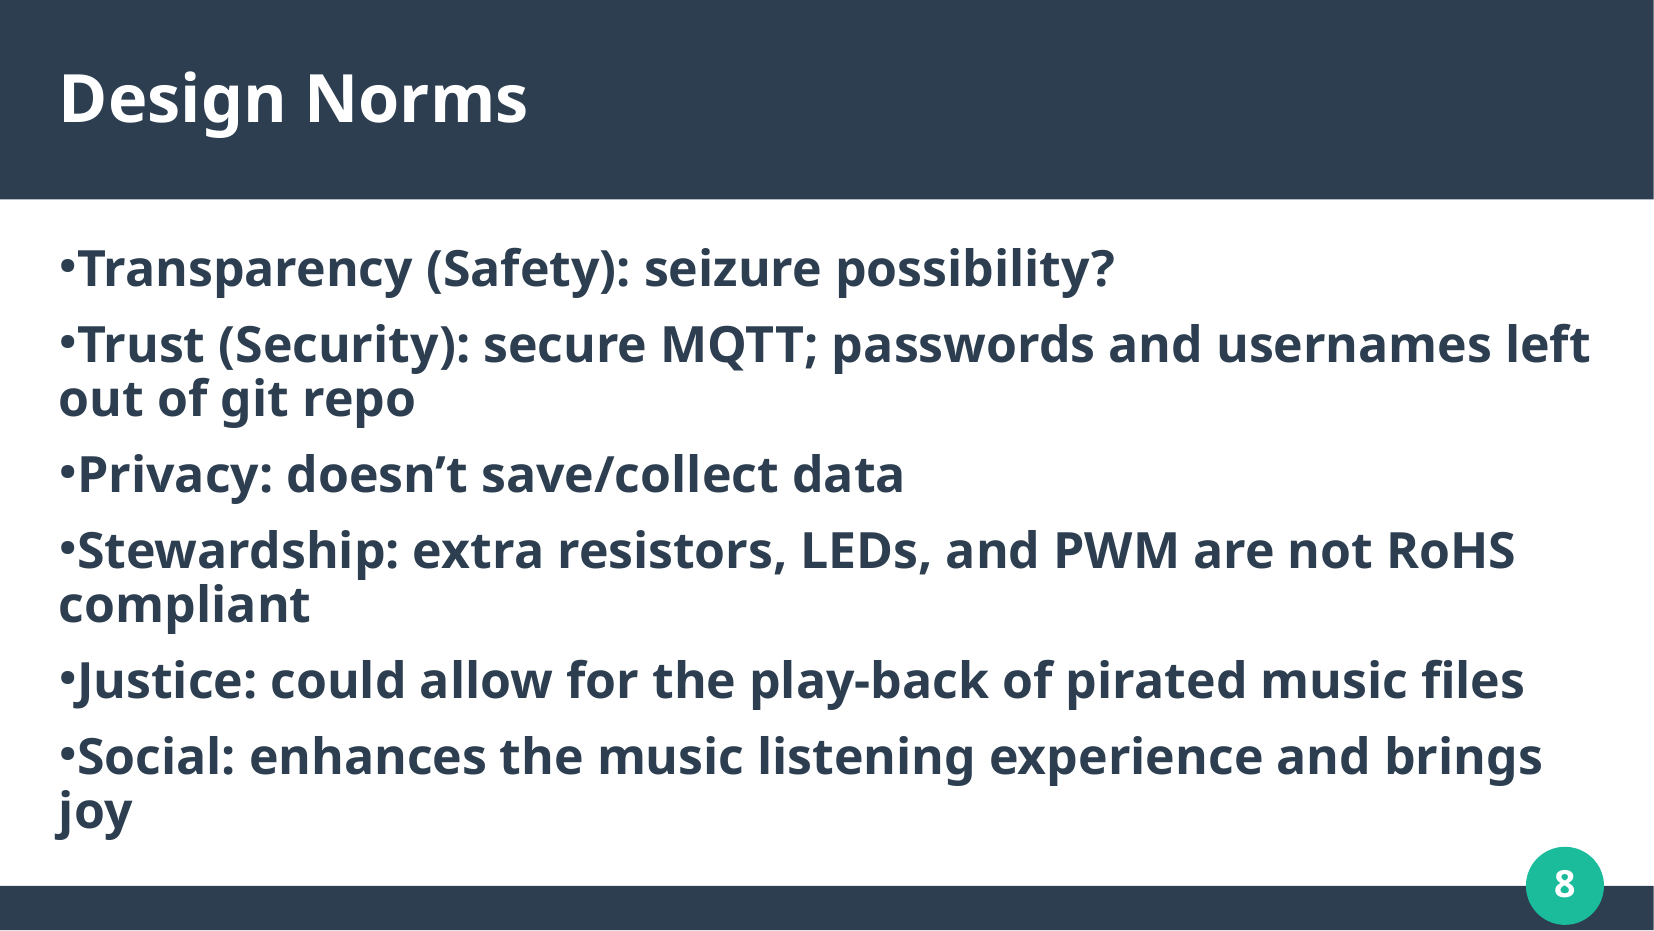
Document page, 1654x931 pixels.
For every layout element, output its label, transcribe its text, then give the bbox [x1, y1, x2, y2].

text_box [1505, 848, 1625, 923]
title Design Norms [59, 37, 1595, 155]
list Transparency (Safety): seizure possibility? Trust (Security): secure MQTT; passwords and usernames left out of git repo Privacy: doesn’t save/collect data Stewardship: extra resistors, LEDs, and PWM are not RoHS compliant Justice: could allow for the play-back of pirated music files Social: enhances the music listening experience and brings joy [59, 243, 1595, 864]
